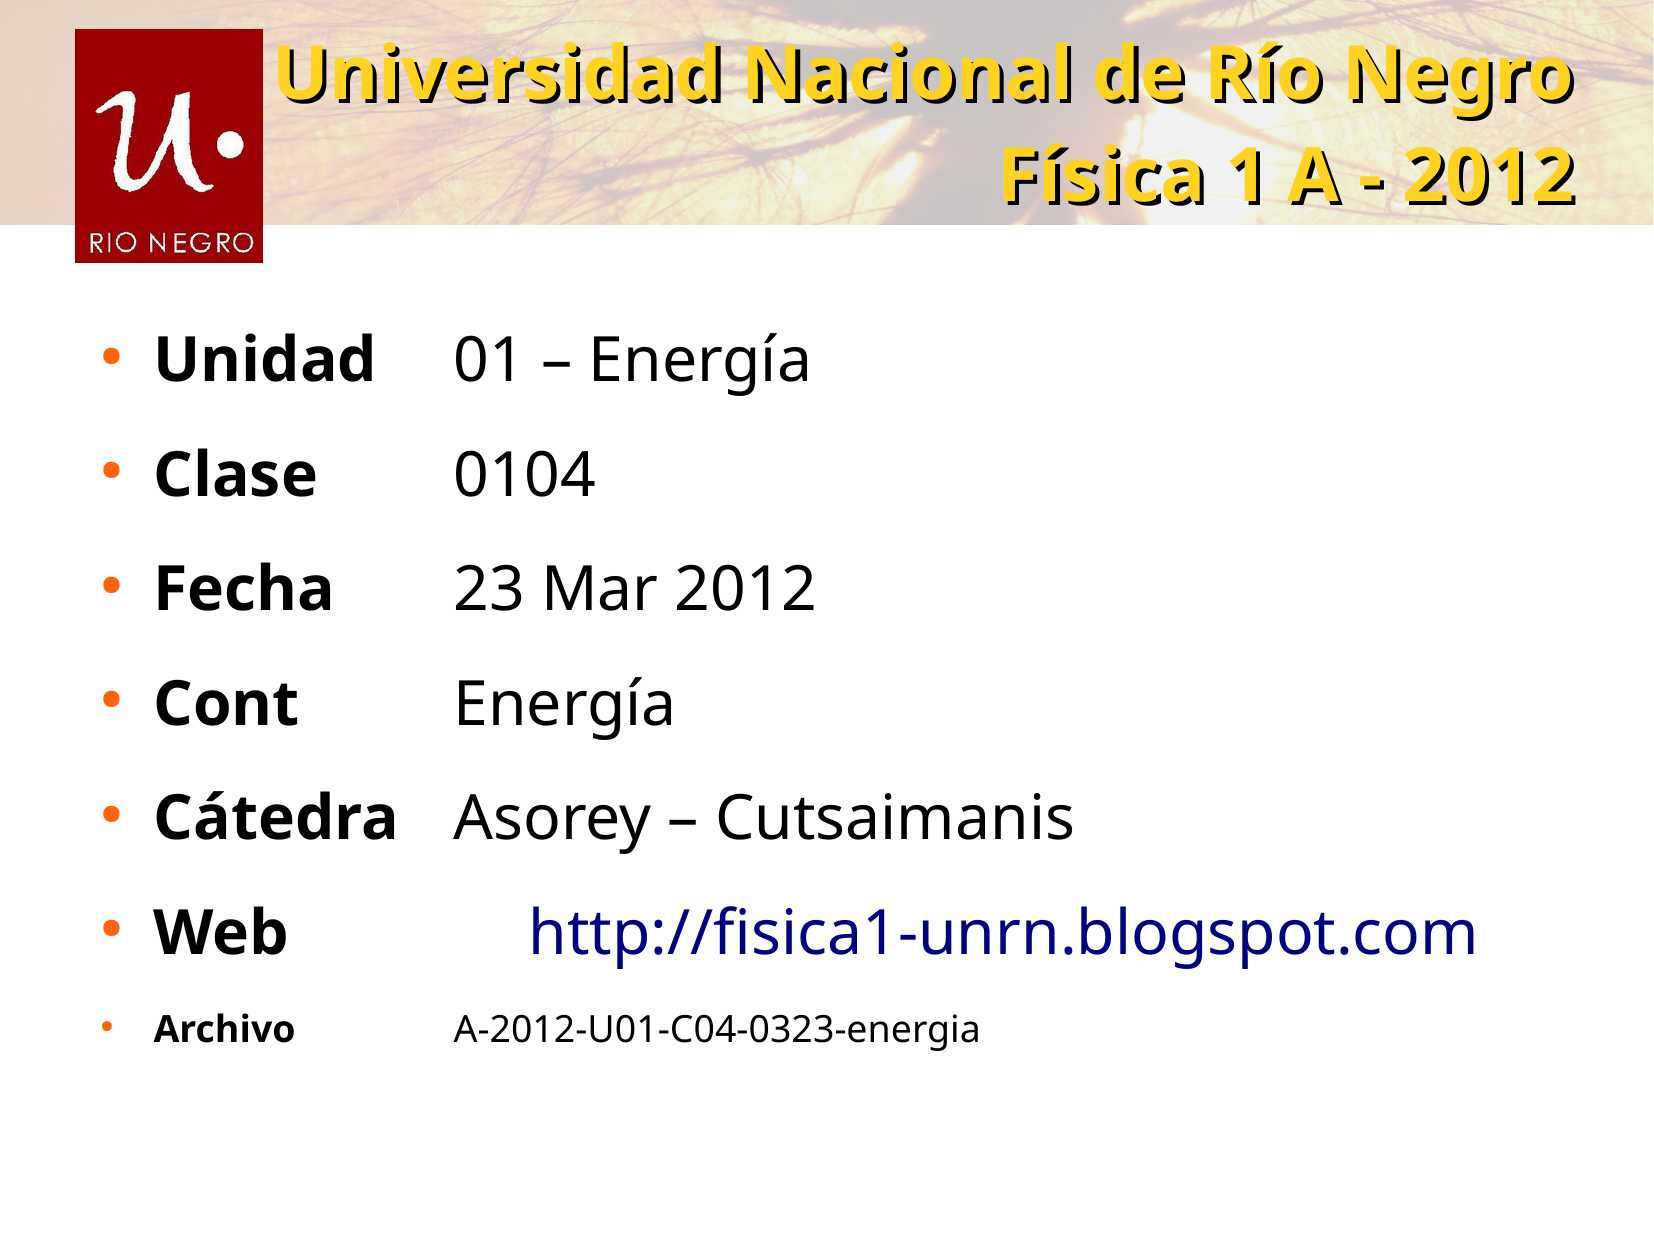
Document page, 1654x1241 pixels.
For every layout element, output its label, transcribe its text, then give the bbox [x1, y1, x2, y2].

title Universidad Nacional de Río Negro Física 1 A - 2012 [86, 2, 1576, 241]
picture [0, 0, 1654, 263]
list Unidad 01 – Energía Clase 0104 Fecha 23 Mar 2012 Cont Energía Cátedra Asorey – Cutsaimanis Web http://fisica1-unrn.blogspot.com Archivo A-2012-U01-C04-0323-energia [82, 315, 1571, 1126]
